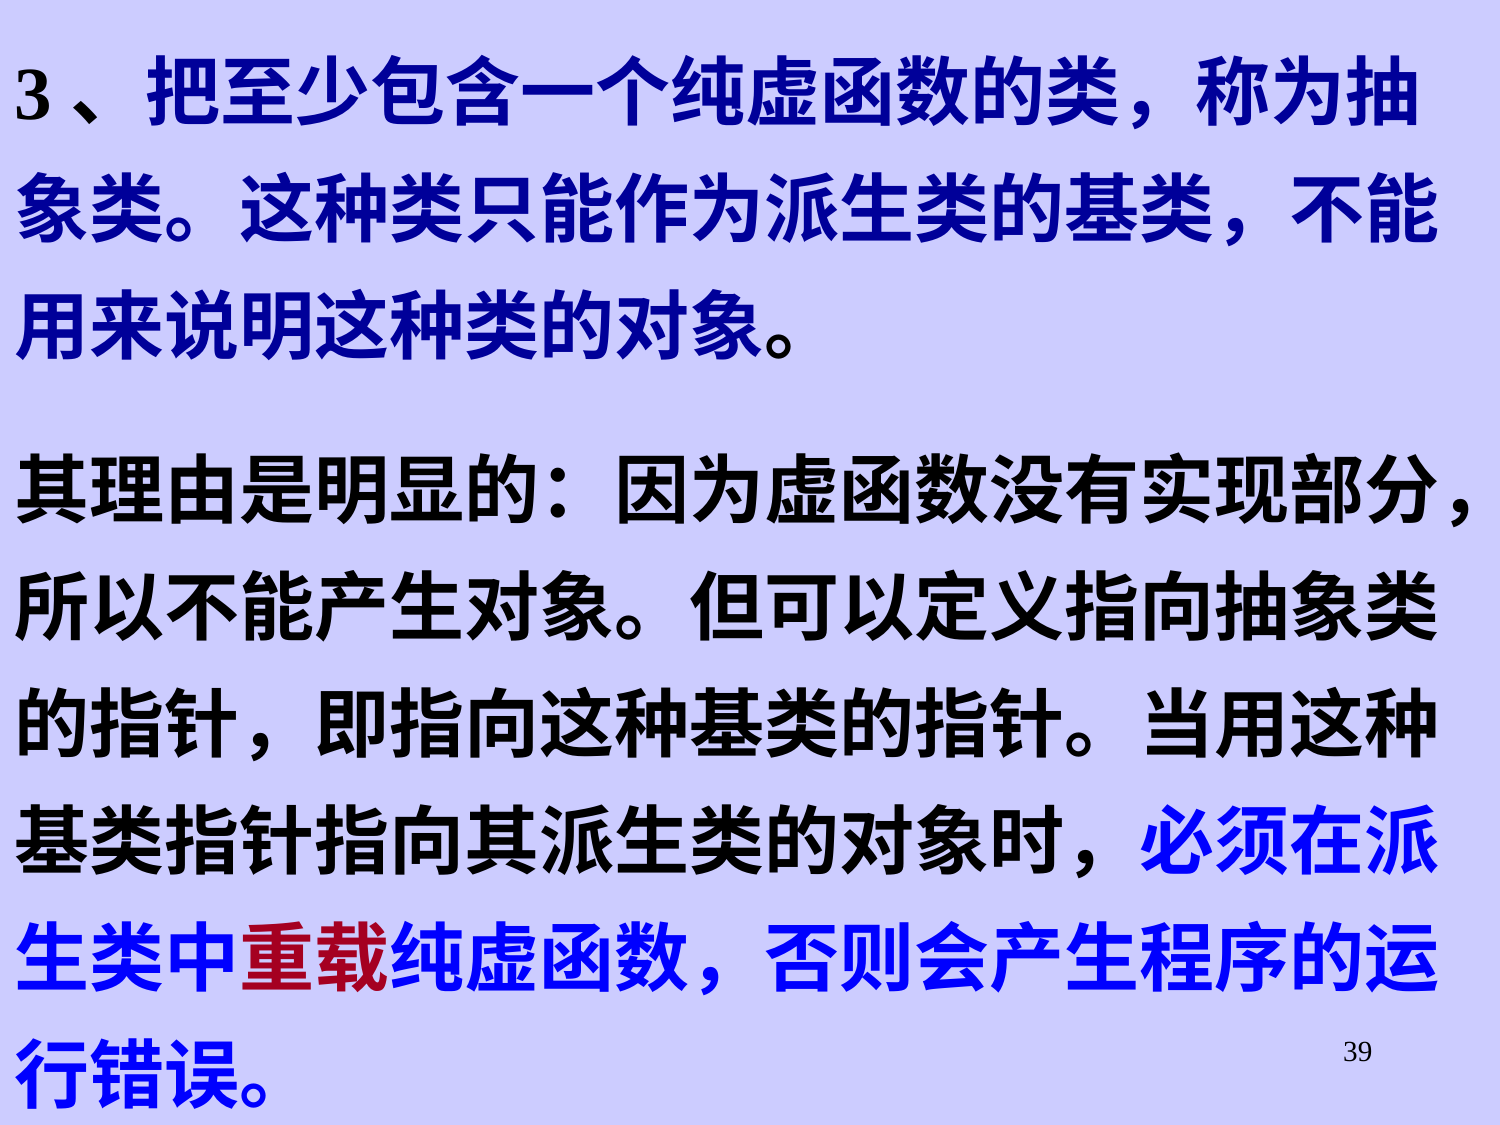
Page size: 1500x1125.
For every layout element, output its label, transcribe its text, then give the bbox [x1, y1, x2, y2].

text_box 3、把至少包含一个纯虚函数的类，称为抽象类。这种类只能作为派生类的基类，不能用来说明这种类的对象。 其理由是明显的：因为虚函数没有实现部分，所以不能产生对象。但可以定义指向抽象类的指针，即指向这种基类的指针。当用这种基类指针指向其派生类的对象时，必须在派生类中重载纯虚函数，否则会产生程序的运行错误。 [0, 10, 1500, 1125]
